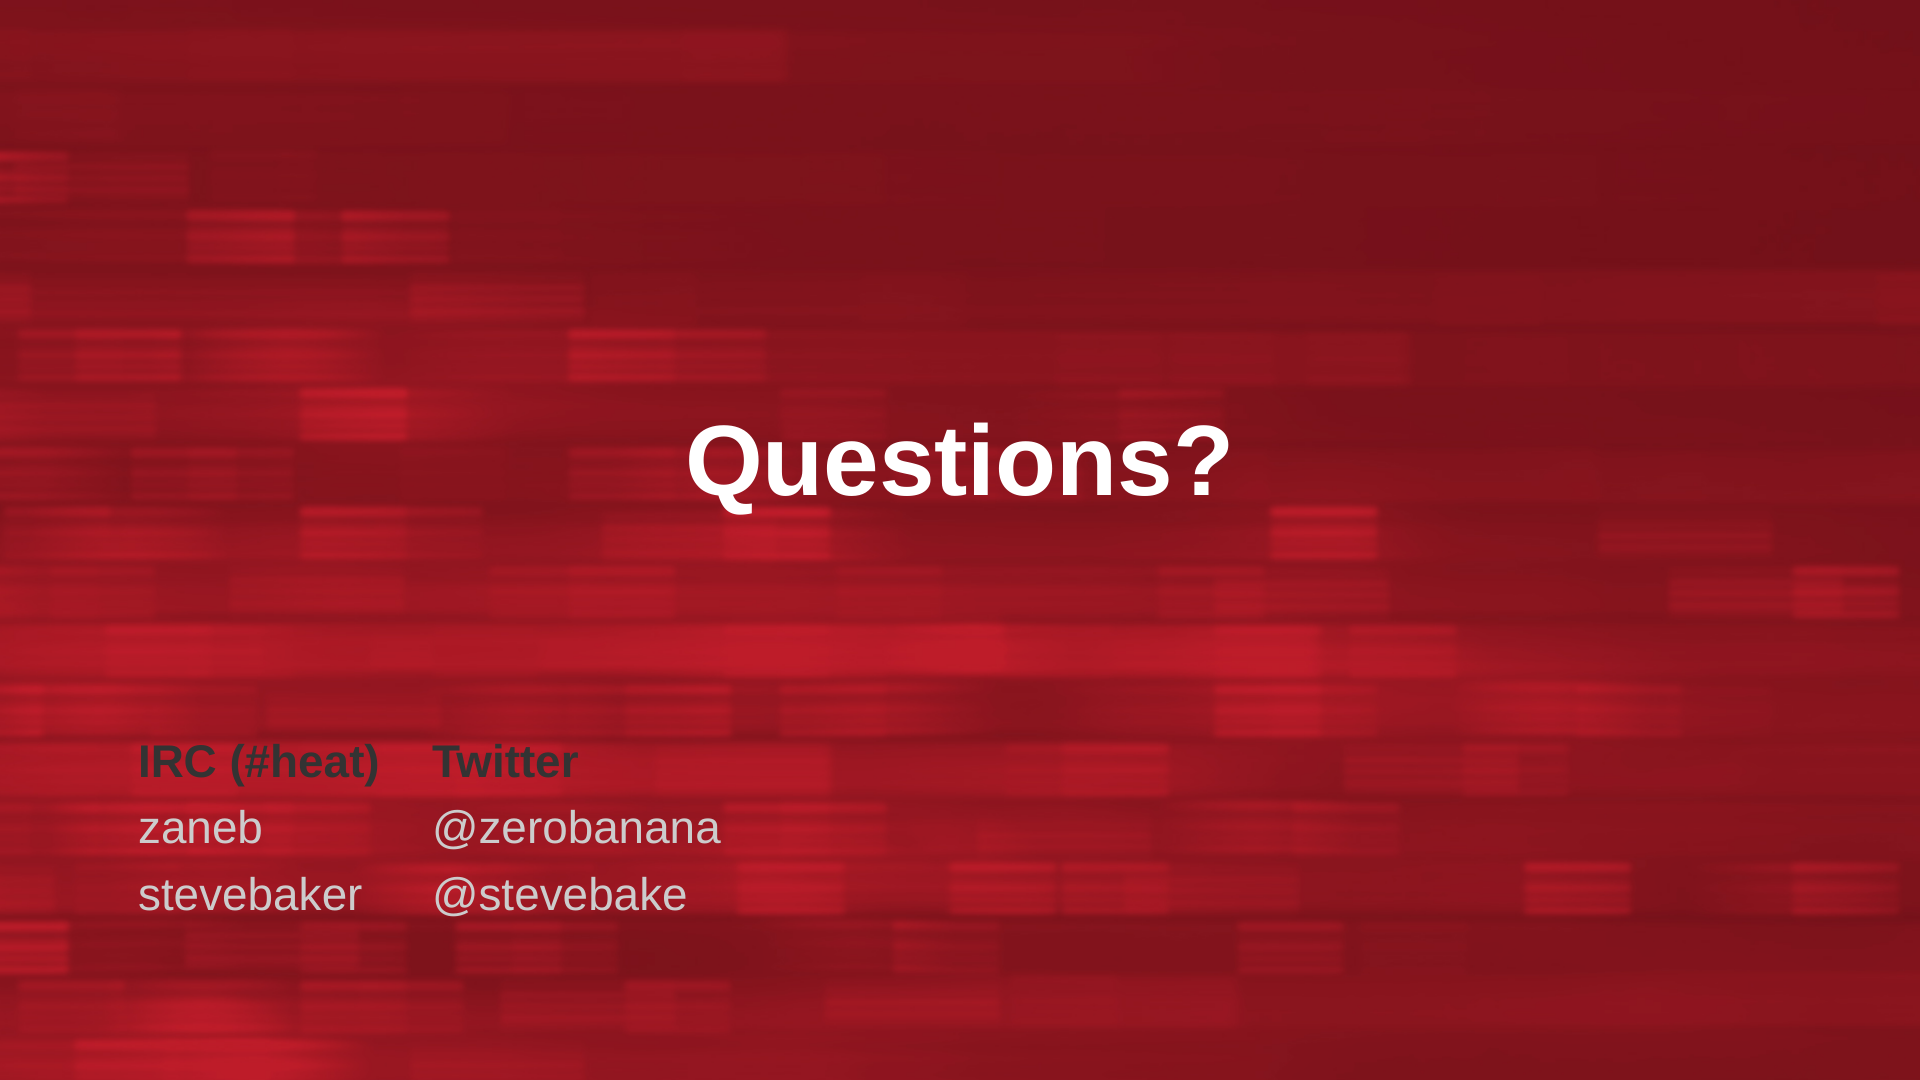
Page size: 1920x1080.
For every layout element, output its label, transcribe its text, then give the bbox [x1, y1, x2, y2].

table_cell @stevebake [417, 861, 768, 928]
table_header Twitter [417, 728, 768, 795]
table_cell @zerobanana [417, 795, 768, 861]
subtitle Questions? [95, 43, 1824, 880]
table_cell stevebaker [123, 861, 417, 928]
table_header IRC (#heat) [123, 728, 417, 795]
picture [0, 0, 1920, 1080]
table_cell zaneb [123, 795, 417, 861]
